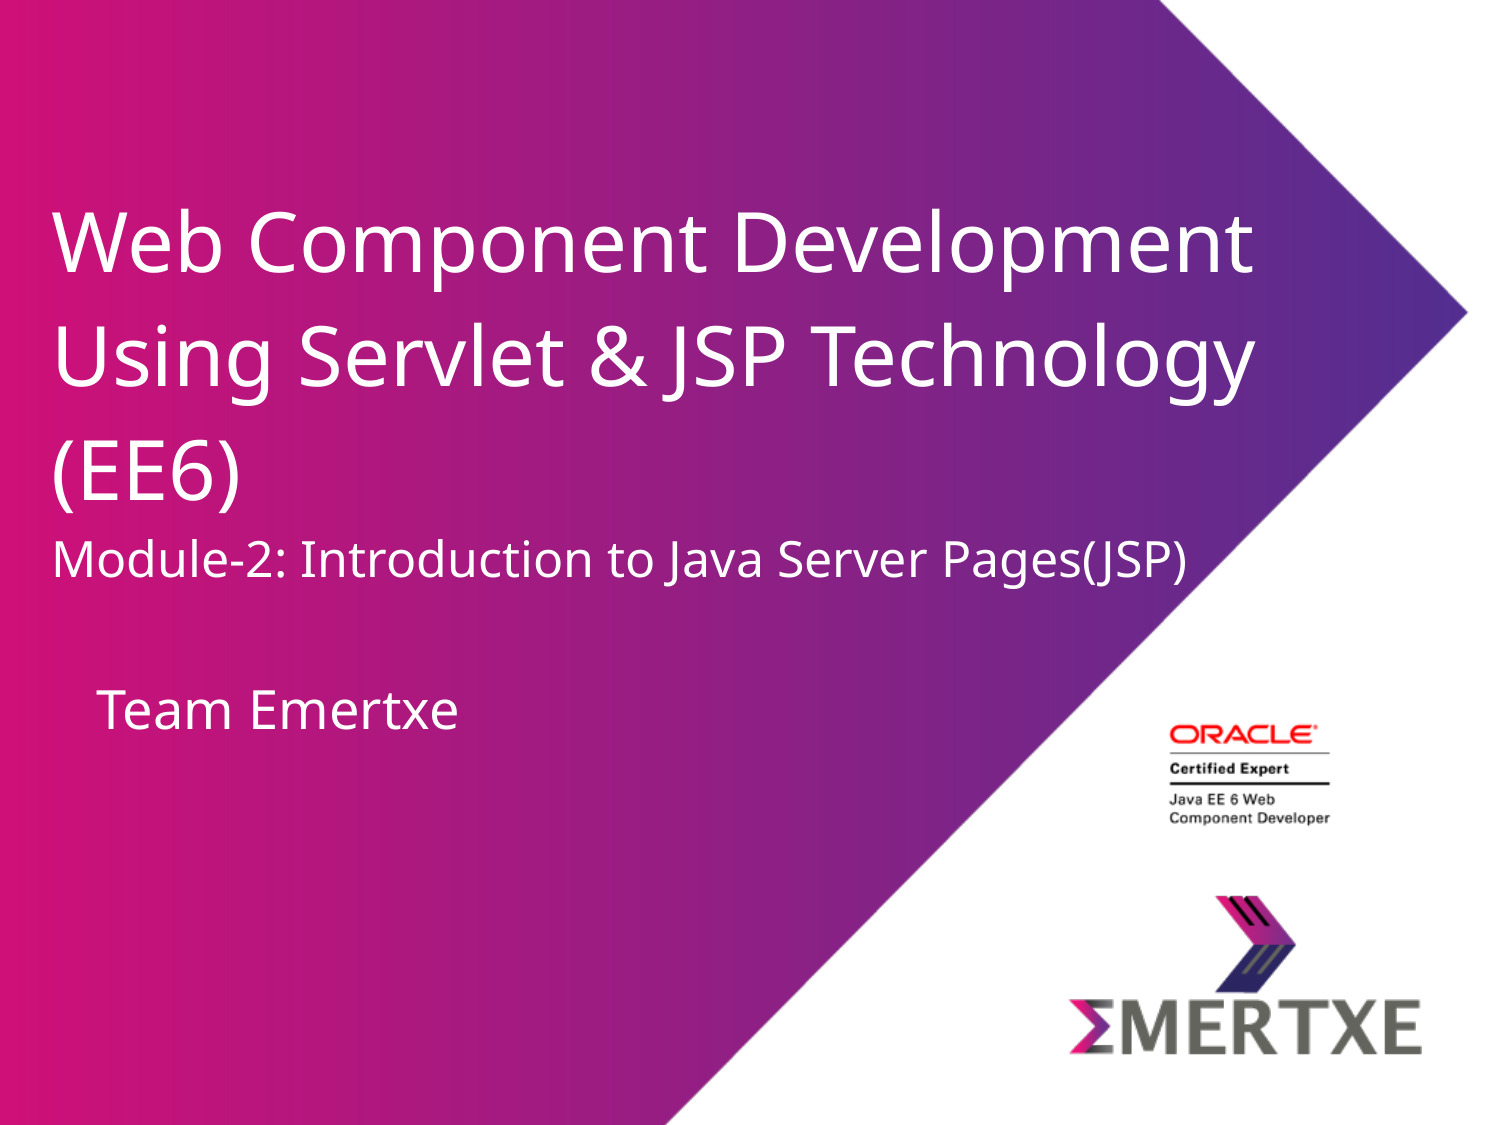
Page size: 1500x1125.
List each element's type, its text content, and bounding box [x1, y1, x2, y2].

title Web Component Development Using Servlet & JSP Technology (EE6) Module-2: Introduction to Java Server Pages(JSP) [51, 213, 1402, 564]
picture [0, 0, 1500, 1125]
